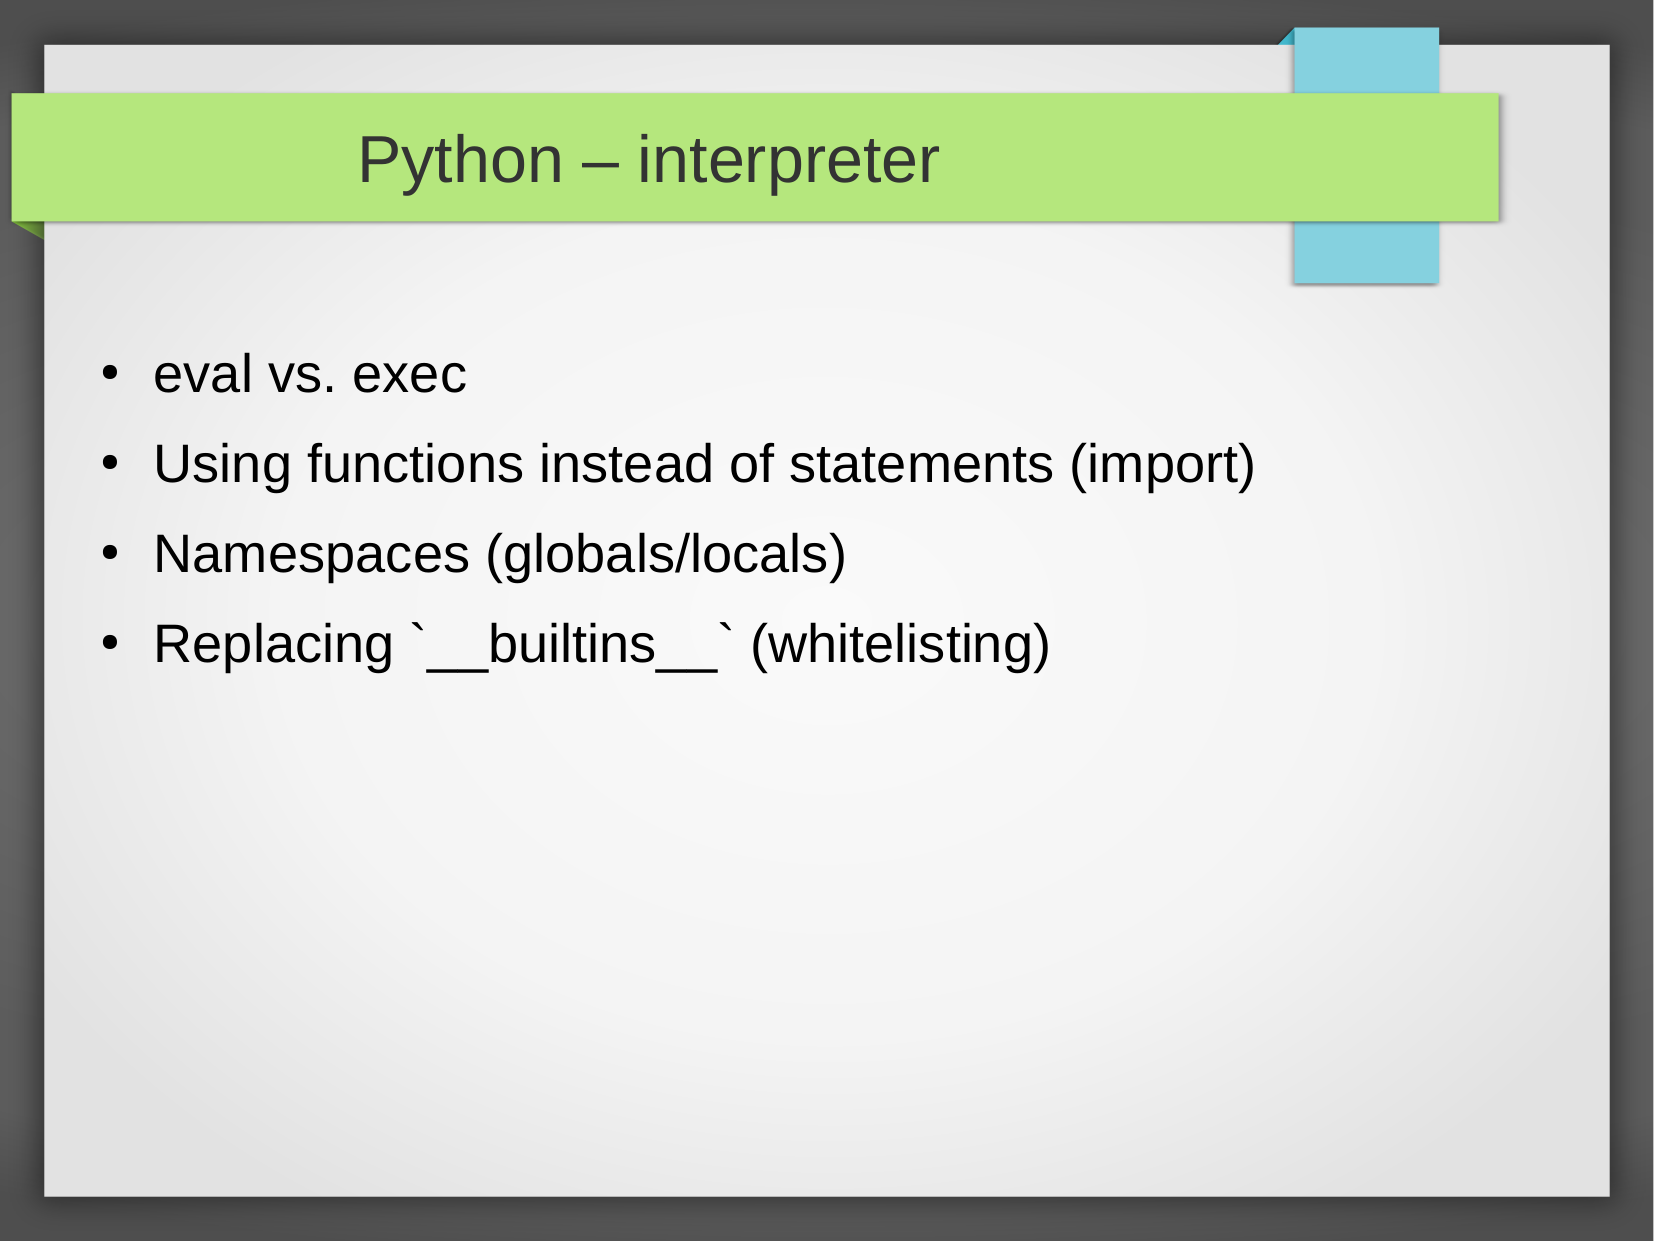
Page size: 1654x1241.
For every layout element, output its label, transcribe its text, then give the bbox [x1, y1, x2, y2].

picture [0, 0, 1654, 1241]
title Python – interpreter [70, 106, 1229, 213]
list eval vs. exec Using functions instead of statements (import) Namespaces (globals/locals) Replacing `__builtins__` (whitelisting) [82, 343, 1538, 1063]
